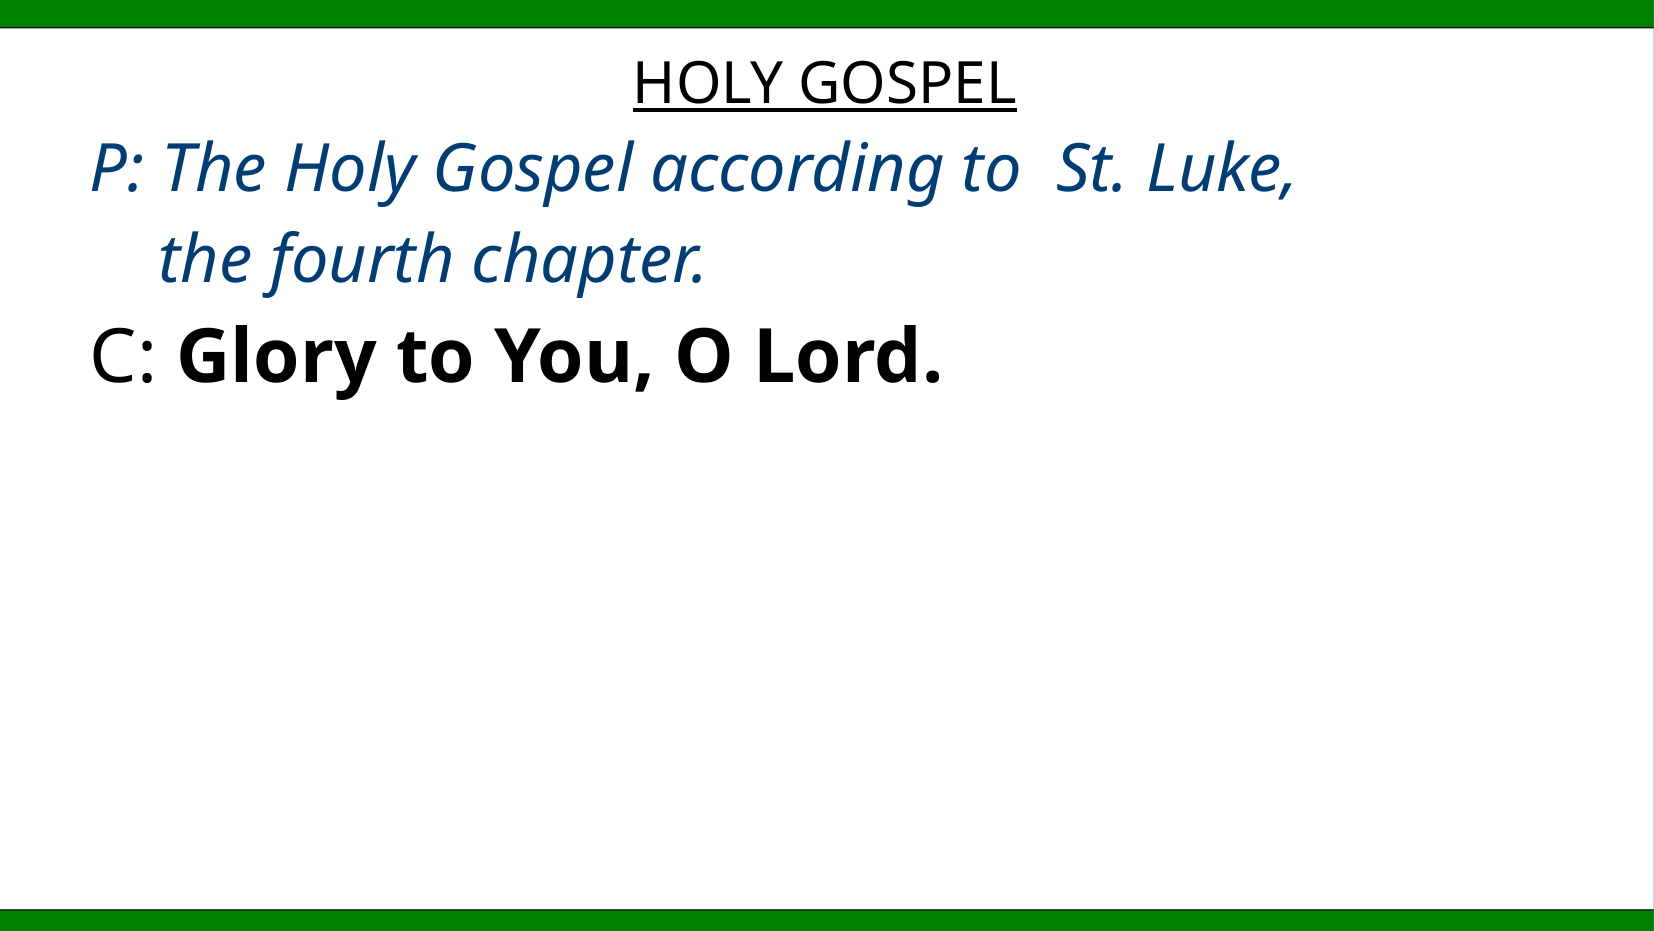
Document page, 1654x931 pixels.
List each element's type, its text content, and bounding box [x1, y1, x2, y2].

picture [0, 0, 1654, 931]
text_box HOLY GOSPEL P: The Holy Gospel according to St. Luke, the fourth chapter. C: Glory to You, O Lord. [75, 33, 1576, 406]
